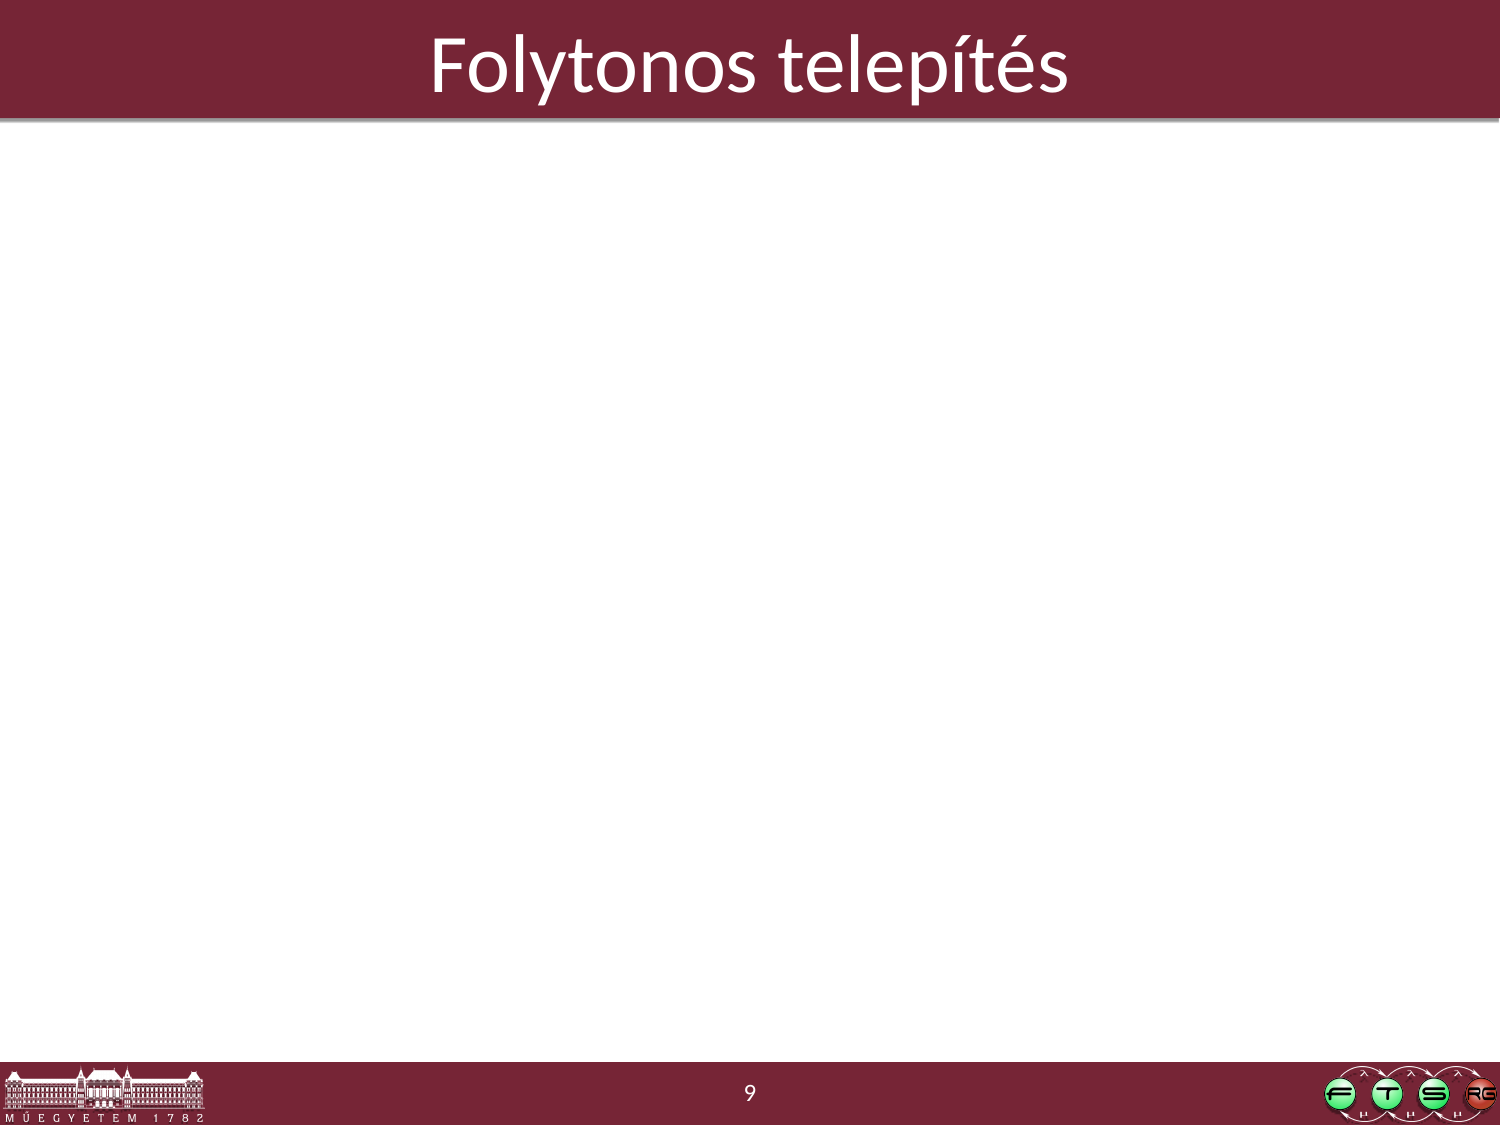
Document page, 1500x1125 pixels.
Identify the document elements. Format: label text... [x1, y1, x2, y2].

picture [1324, 1066, 1497, 1122]
text_box <number> [581, 1061, 919, 1122]
title Folytonos telepítés [0, 0, 1500, 119]
picture [3, 1064, 205, 1122]
